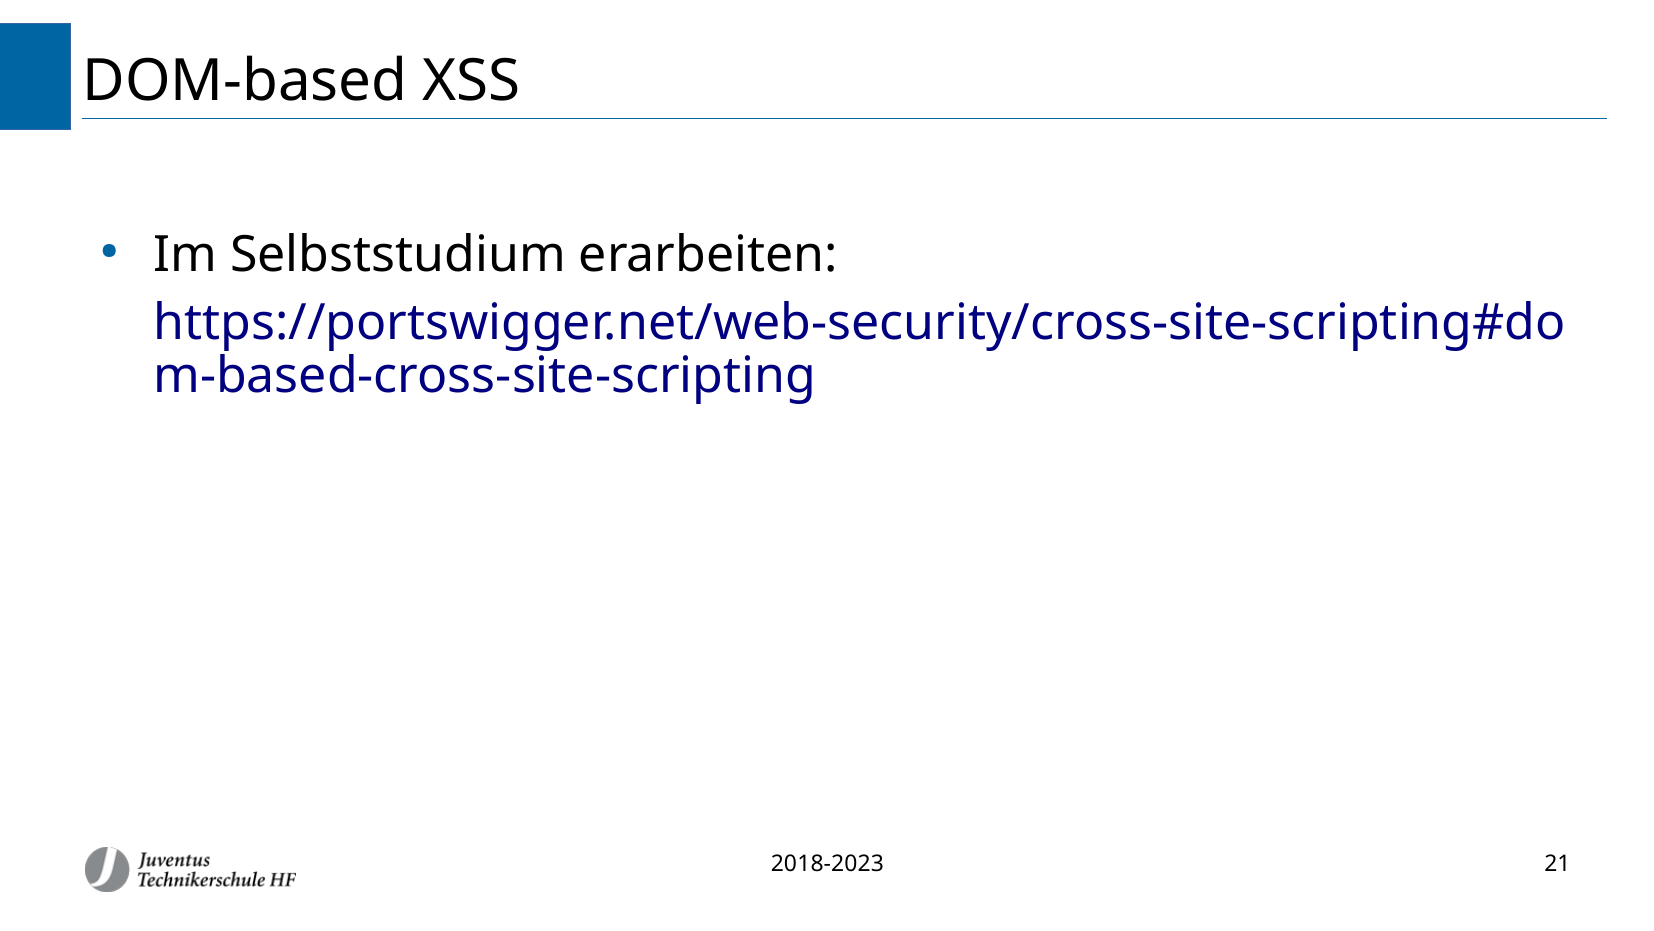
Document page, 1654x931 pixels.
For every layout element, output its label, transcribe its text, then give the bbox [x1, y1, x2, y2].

picture [85, 847, 296, 892]
list Im Selbststudium erarbeiten: https://portswigger.net/web-security/cross-site-scripting#dom-based-cross-site-scripting [82, 217, 1571, 758]
title DOM-based XSS [82, 37, 1571, 119]
